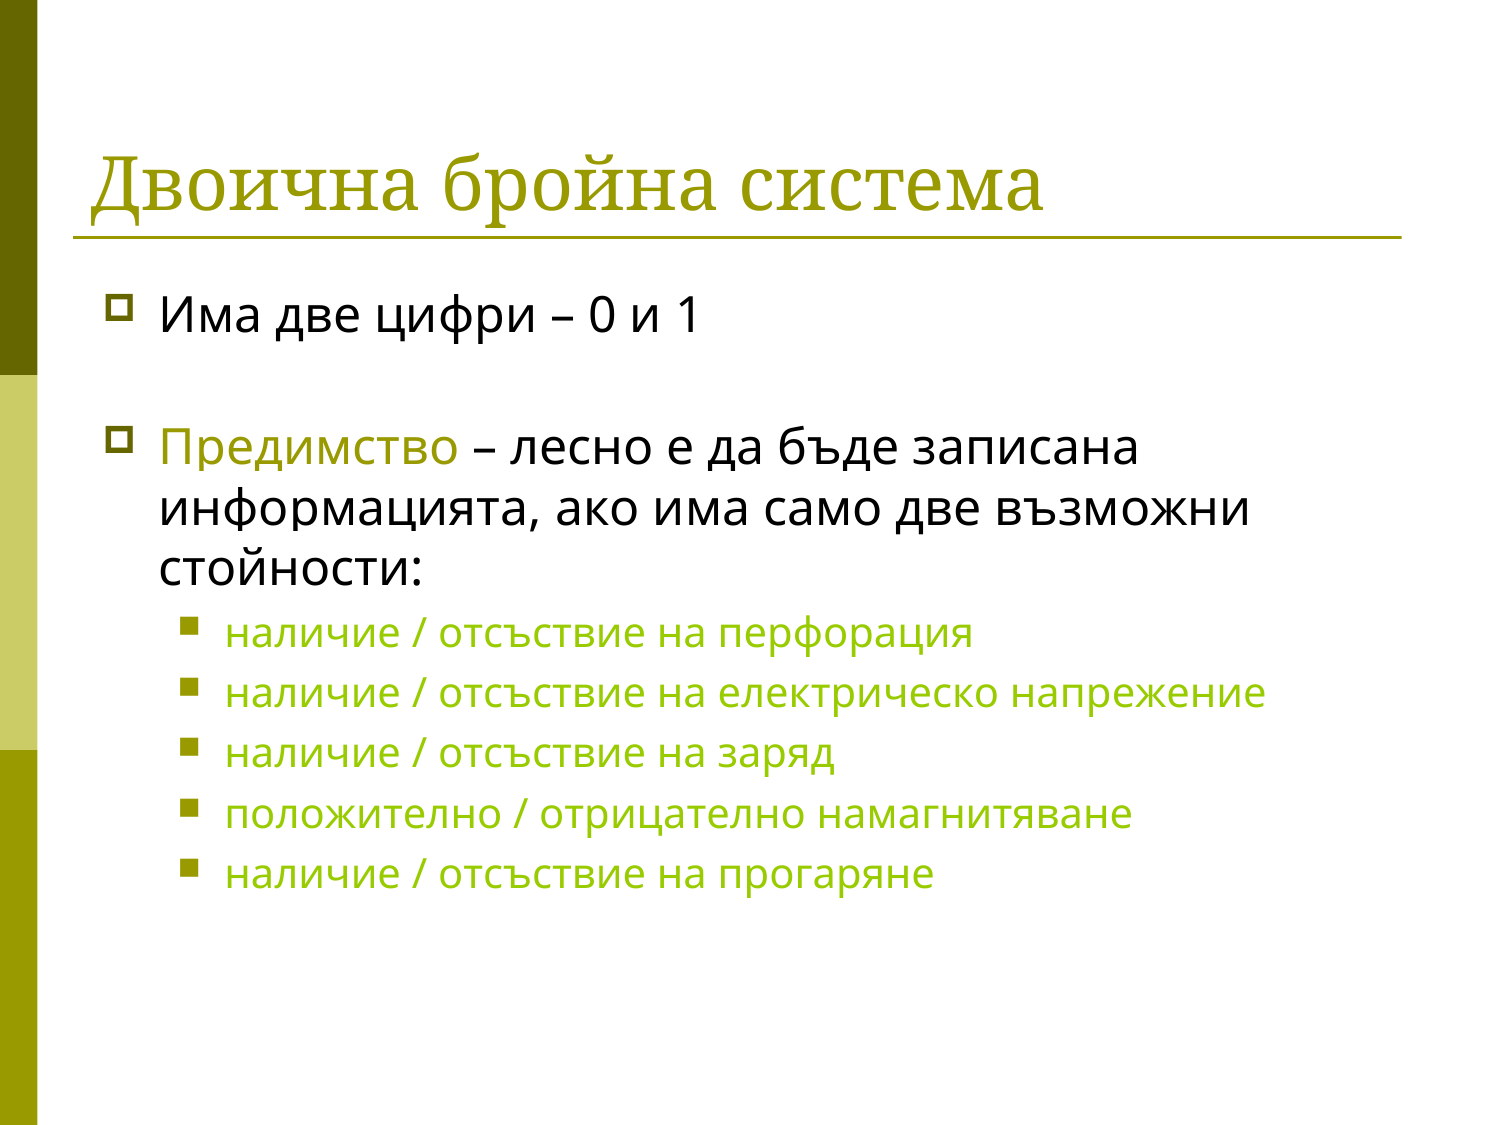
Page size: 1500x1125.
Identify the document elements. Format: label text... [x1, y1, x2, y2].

list Има две цифри – 0 и 1 Предимство – лесно е да бъде записана информацията, ако има само две възможни стойности: наличие / отсъствие на перфорация наличие / отсъствие на електрическо напрежение наличие / отсъствие на заряд положително / отрицателно намагнитяване наличие / отсъствие на прогаряне [87, 274, 1438, 1019]
title Двоична бройна система [75, 45, 1426, 233]
